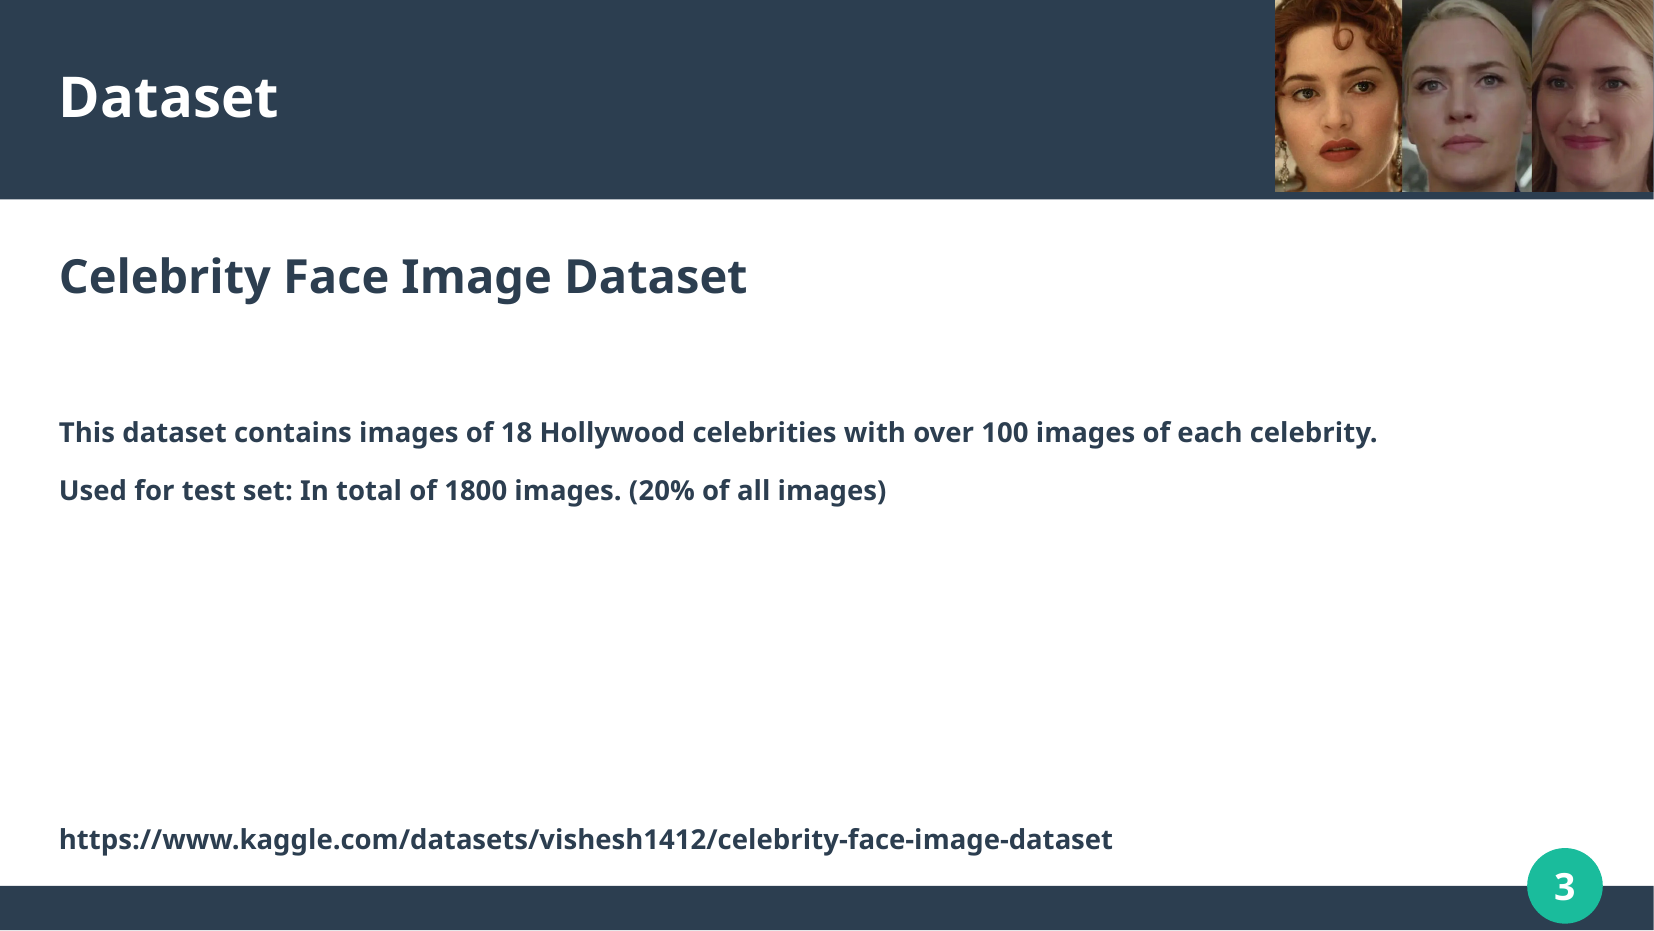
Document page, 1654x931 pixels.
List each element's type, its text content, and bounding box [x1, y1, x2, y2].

list Celebrity Face Image Dataset This dataset contains images of 18 Hollywood celebrities with over 100 images of each celebrity. Used for test set: In total of 1800 images. (20% of all images) https://www.kaggle.com/datasets/vishesh1412/celebrity-face-image-dataset [59, 243, 1595, 864]
picture [1275, 0, 1654, 192]
title Dataset [59, 37, 1275, 156]
